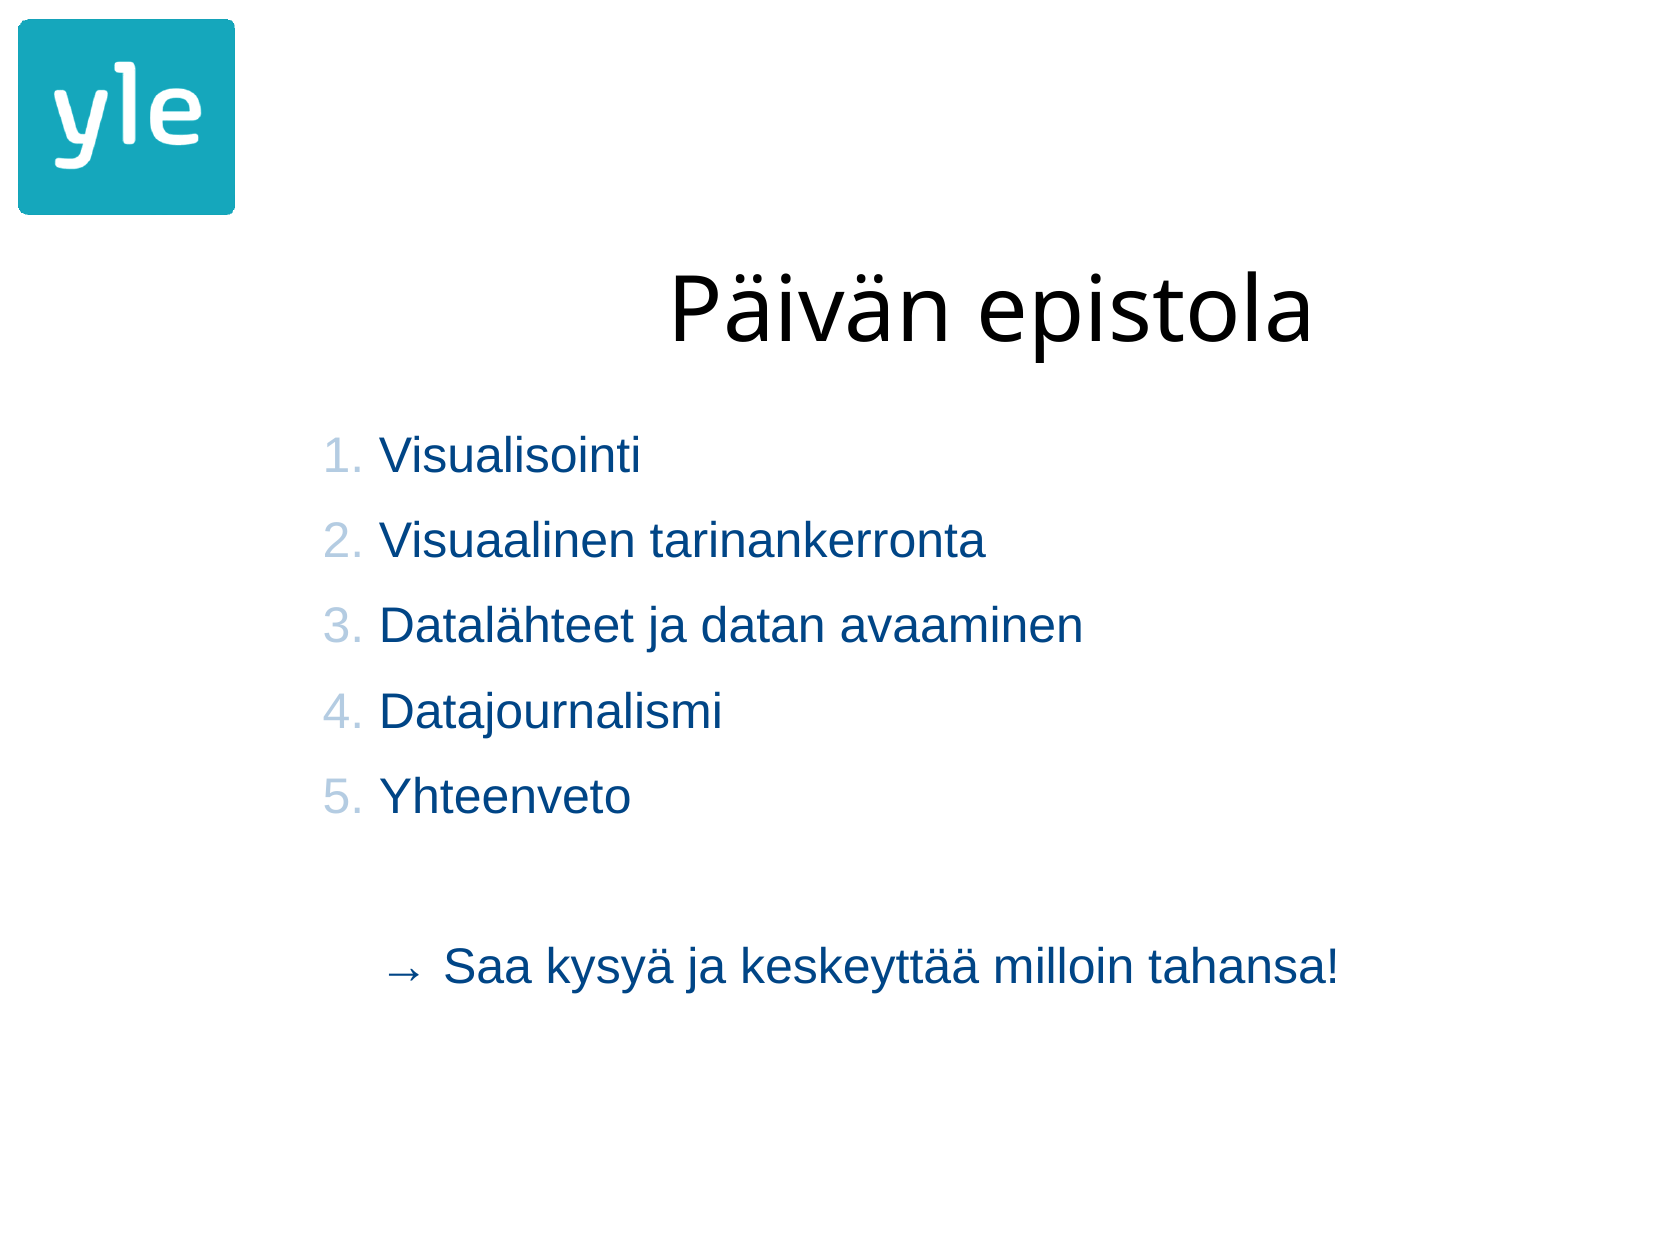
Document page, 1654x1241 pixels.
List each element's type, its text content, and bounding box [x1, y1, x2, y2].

picture [18, 19, 235, 215]
list Visualisointi Visuaalinen tarinankerronta Datalähteet ja datan avaaminen Datajournalismi Yhteenveto → Saa kysyä ja keskeyttää milloin tahansa! [322, 427, 1619, 1158]
title Päivän epistola [330, 254, 1654, 357]
